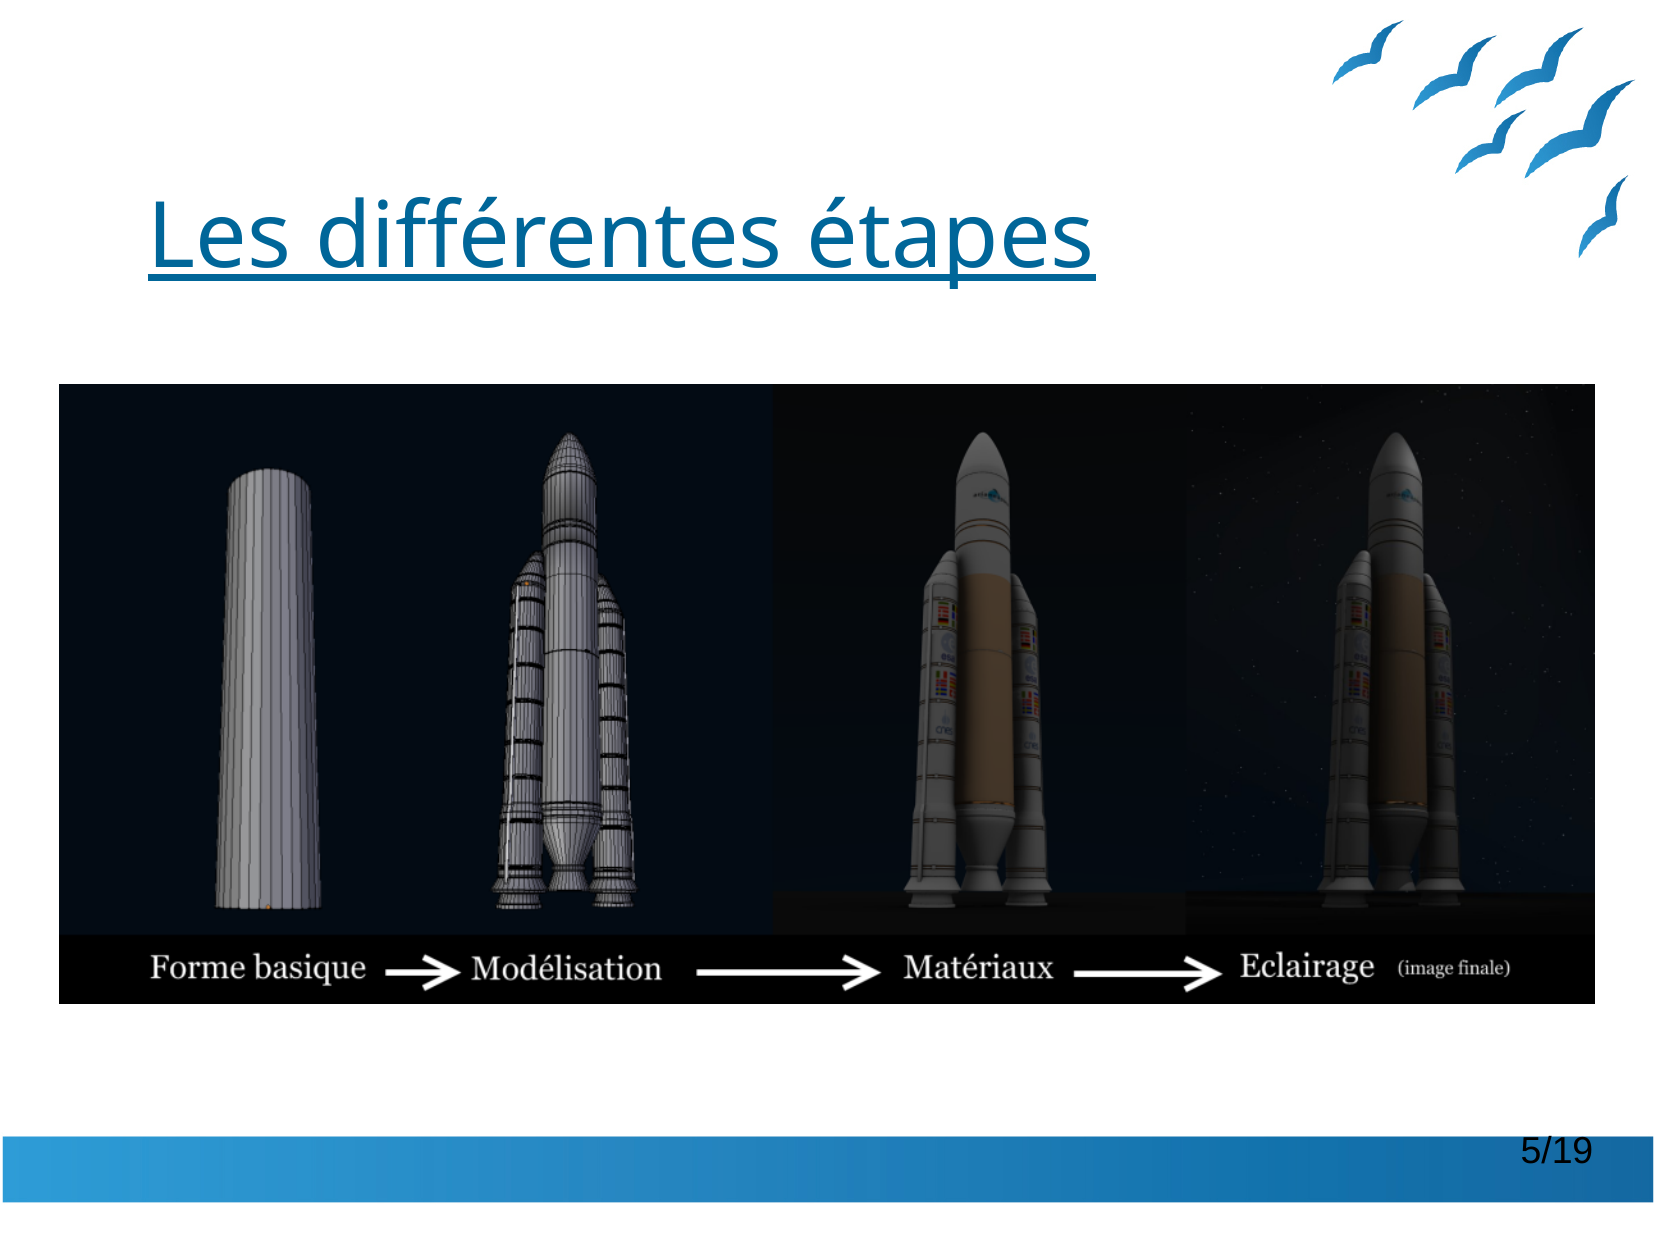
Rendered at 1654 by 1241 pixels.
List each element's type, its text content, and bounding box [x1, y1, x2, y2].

title Les différentes étapes [147, 173, 1506, 290]
text_box <numéro>/19 [1505, 1122, 1654, 1193]
picture [0, 0, 1654, 1241]
